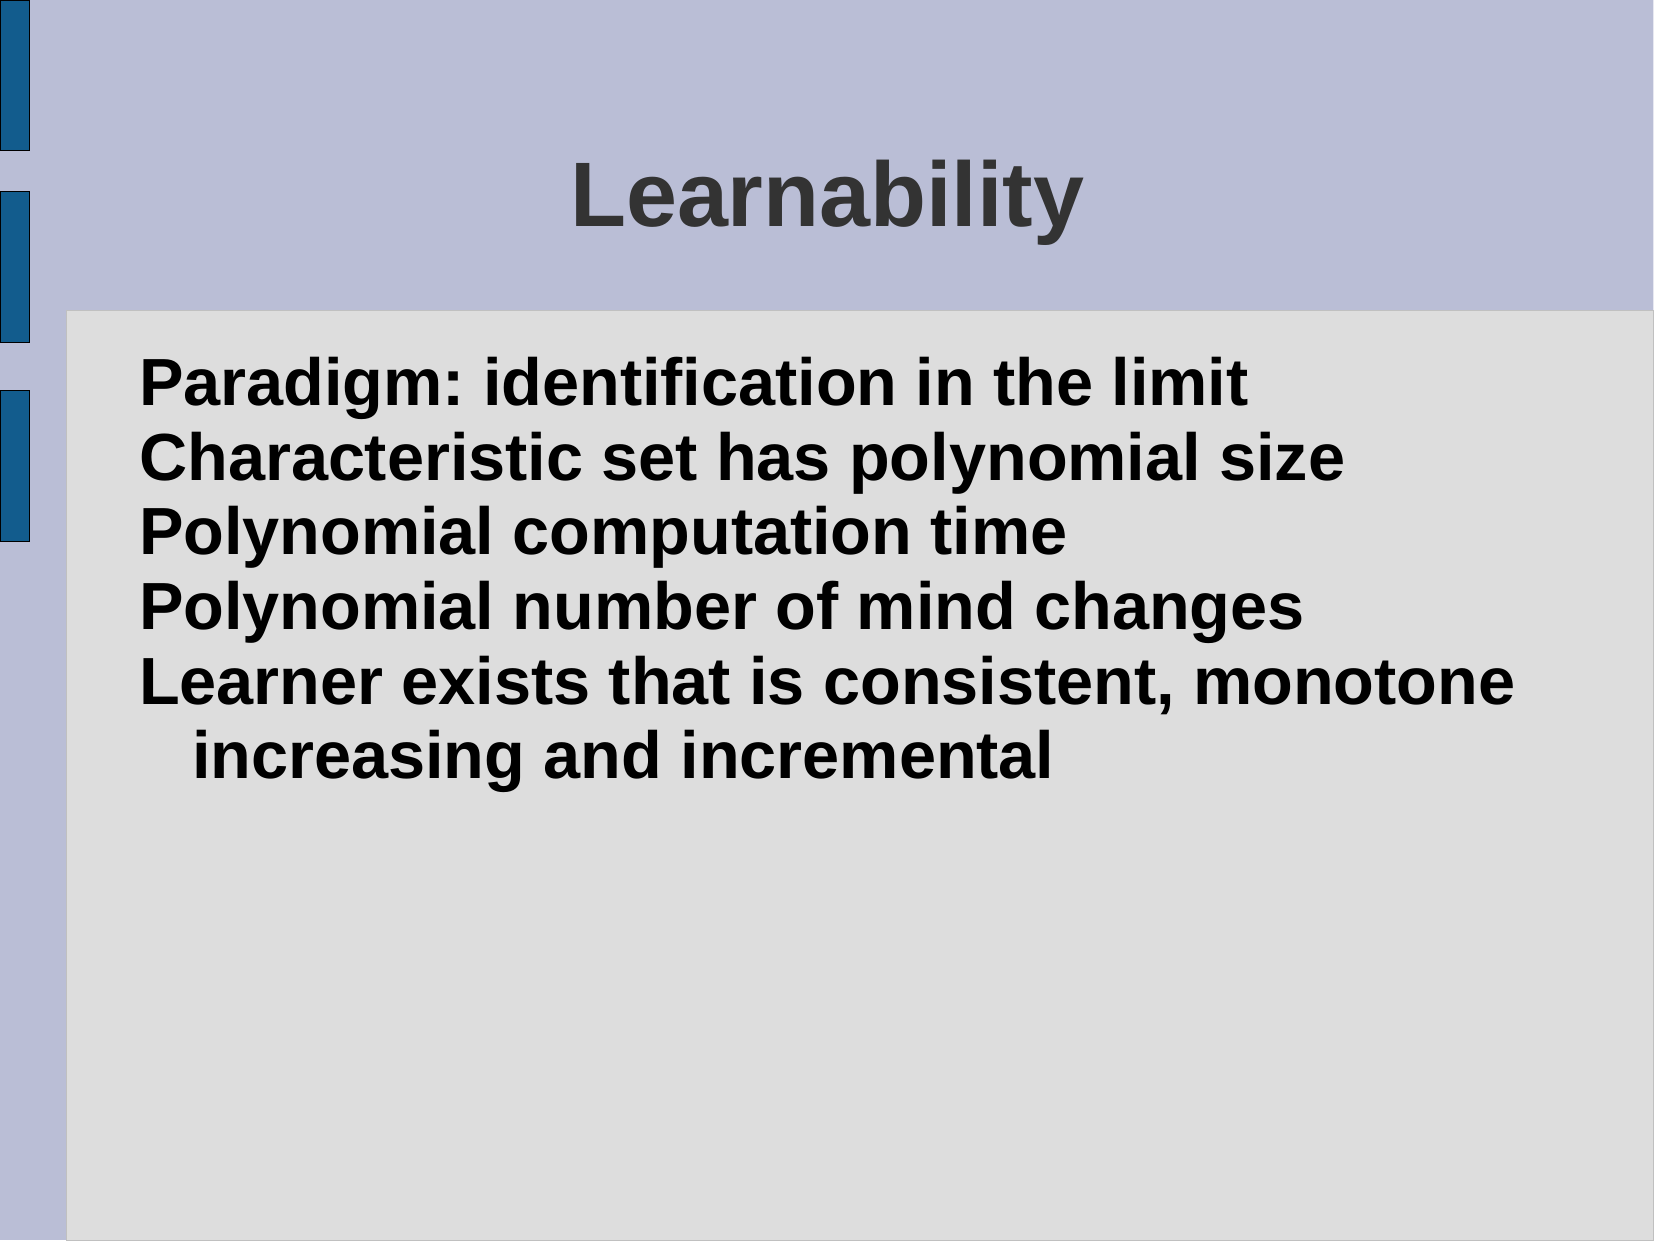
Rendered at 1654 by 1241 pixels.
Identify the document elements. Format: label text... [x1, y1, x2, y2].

list Paradigm: identification in the limit Characteristic set has polynomial size Polynomial computation time Polynomial number of mind changes Learner exists that is consistent, monotone increasing and incremental [121, 344, 1534, 1127]
title Learnability [121, 91, 1534, 299]
